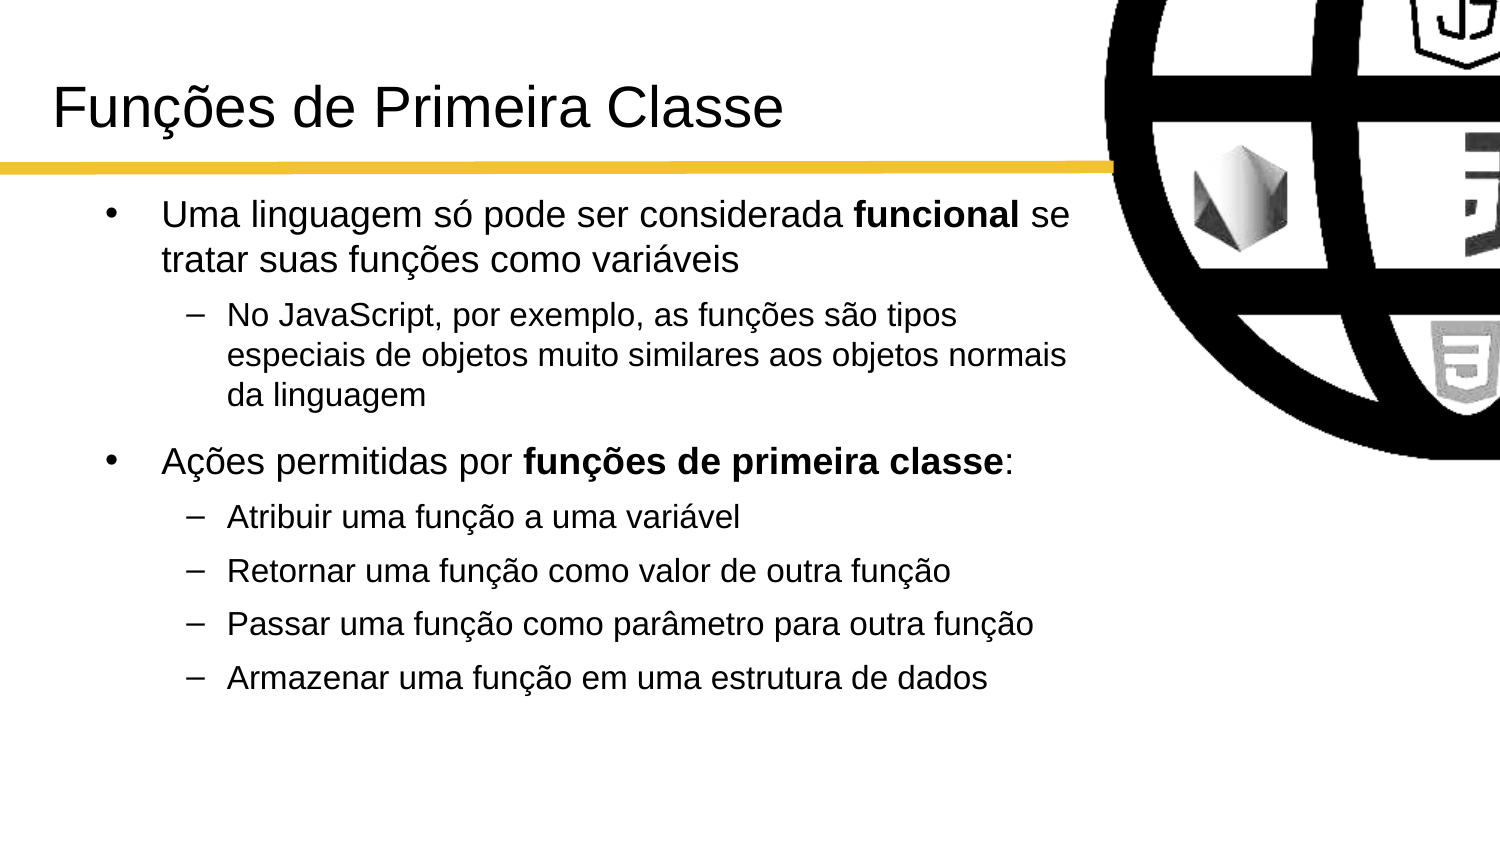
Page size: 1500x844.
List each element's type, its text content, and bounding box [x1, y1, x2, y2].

text_box Funções de Primeira Classe [37, 33, 1463, 175]
text_box Uma linguagem só pode ser considerada funcional se tratar suas funções como variáveis No JavaScript, por exemplo, as funções são tipos especiais de objetos muito similares aos objetos normais da linguagem Ações permitidas por funções de primeira classe: Atribuir uma função a uma variável Retornar uma função como valor de outra função Passar uma função como parâmetro para outra função Armazenar uma função em uma estrutura de dados [89, 182, 1105, 815]
picture [1078, 0, 1500, 532]
